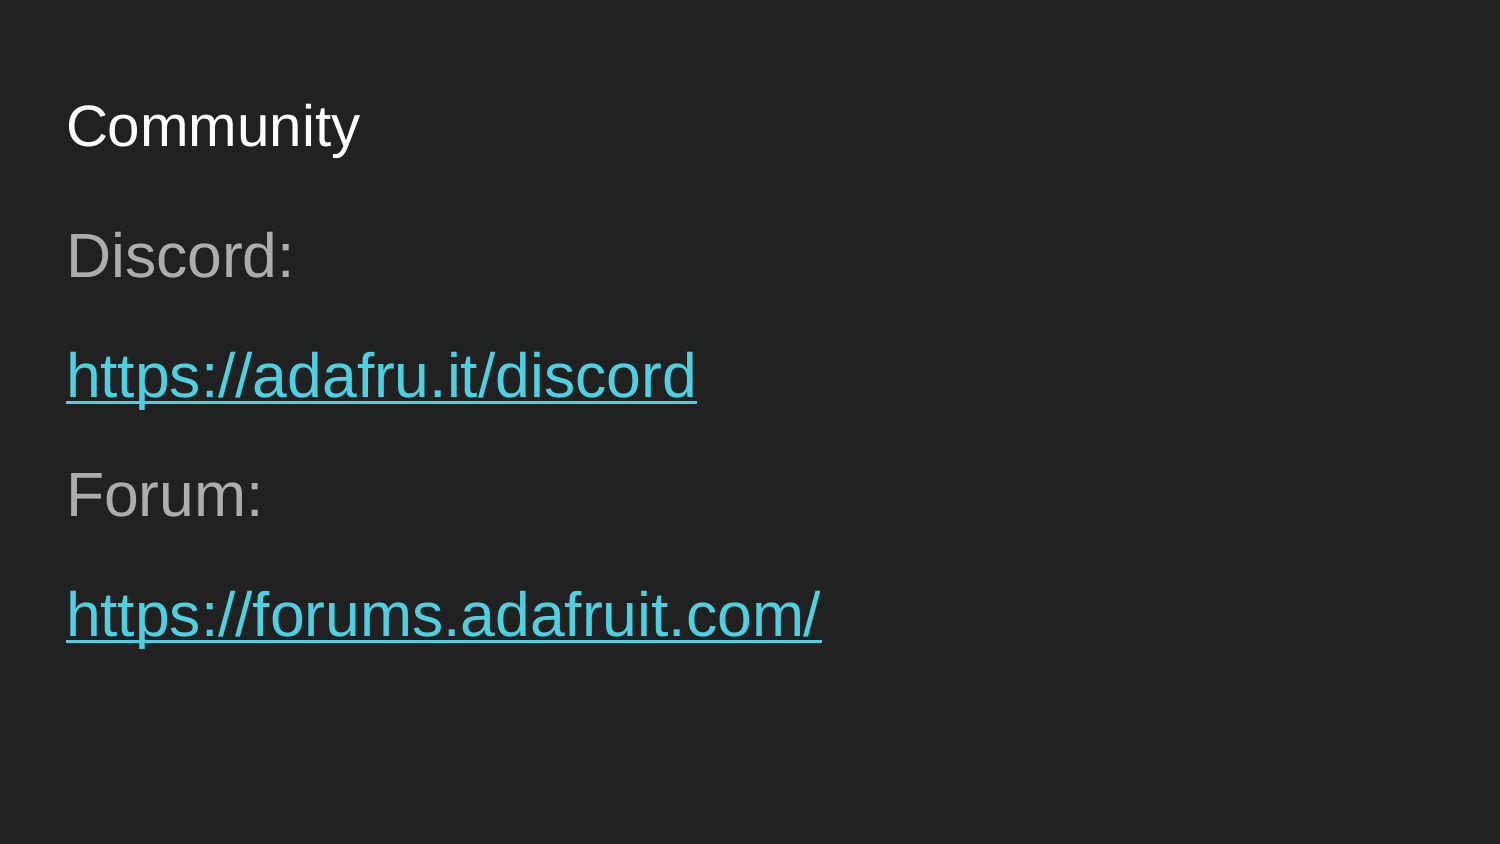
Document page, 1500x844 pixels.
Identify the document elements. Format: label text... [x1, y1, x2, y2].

title Community [51, 72, 1449, 167]
list Discord: https://adafru.it/discord Forum: https://forums.adafruit.com/ [51, 189, 1449, 750]
